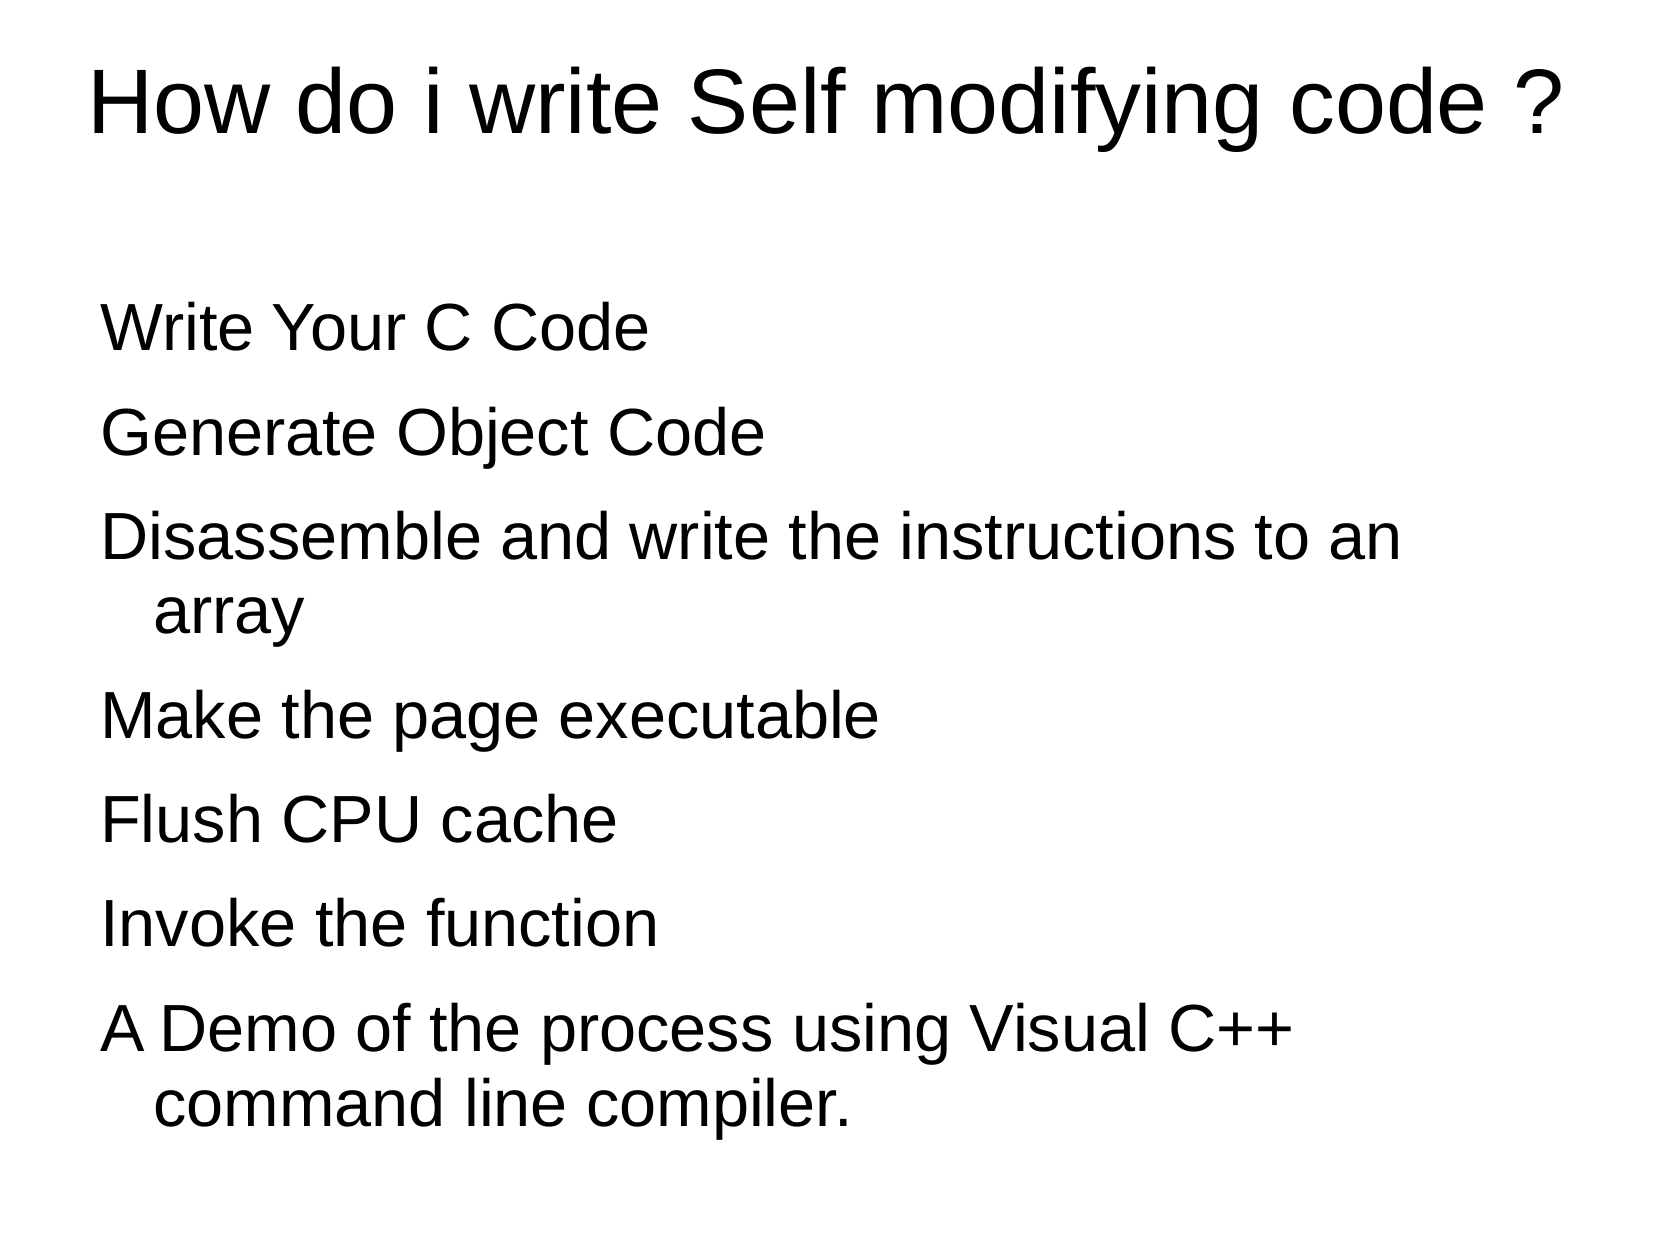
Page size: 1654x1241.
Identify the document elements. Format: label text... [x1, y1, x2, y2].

list Write Your C Code Generate Object Code Disassemble and write the instructions to an array Make the page executable Flush CPU cache Invoke the function A Demo of the process using Visual C++ command line compiler. [82, 290, 1571, 1141]
title How do i write Self modifying code ? [82, 50, 1571, 256]
